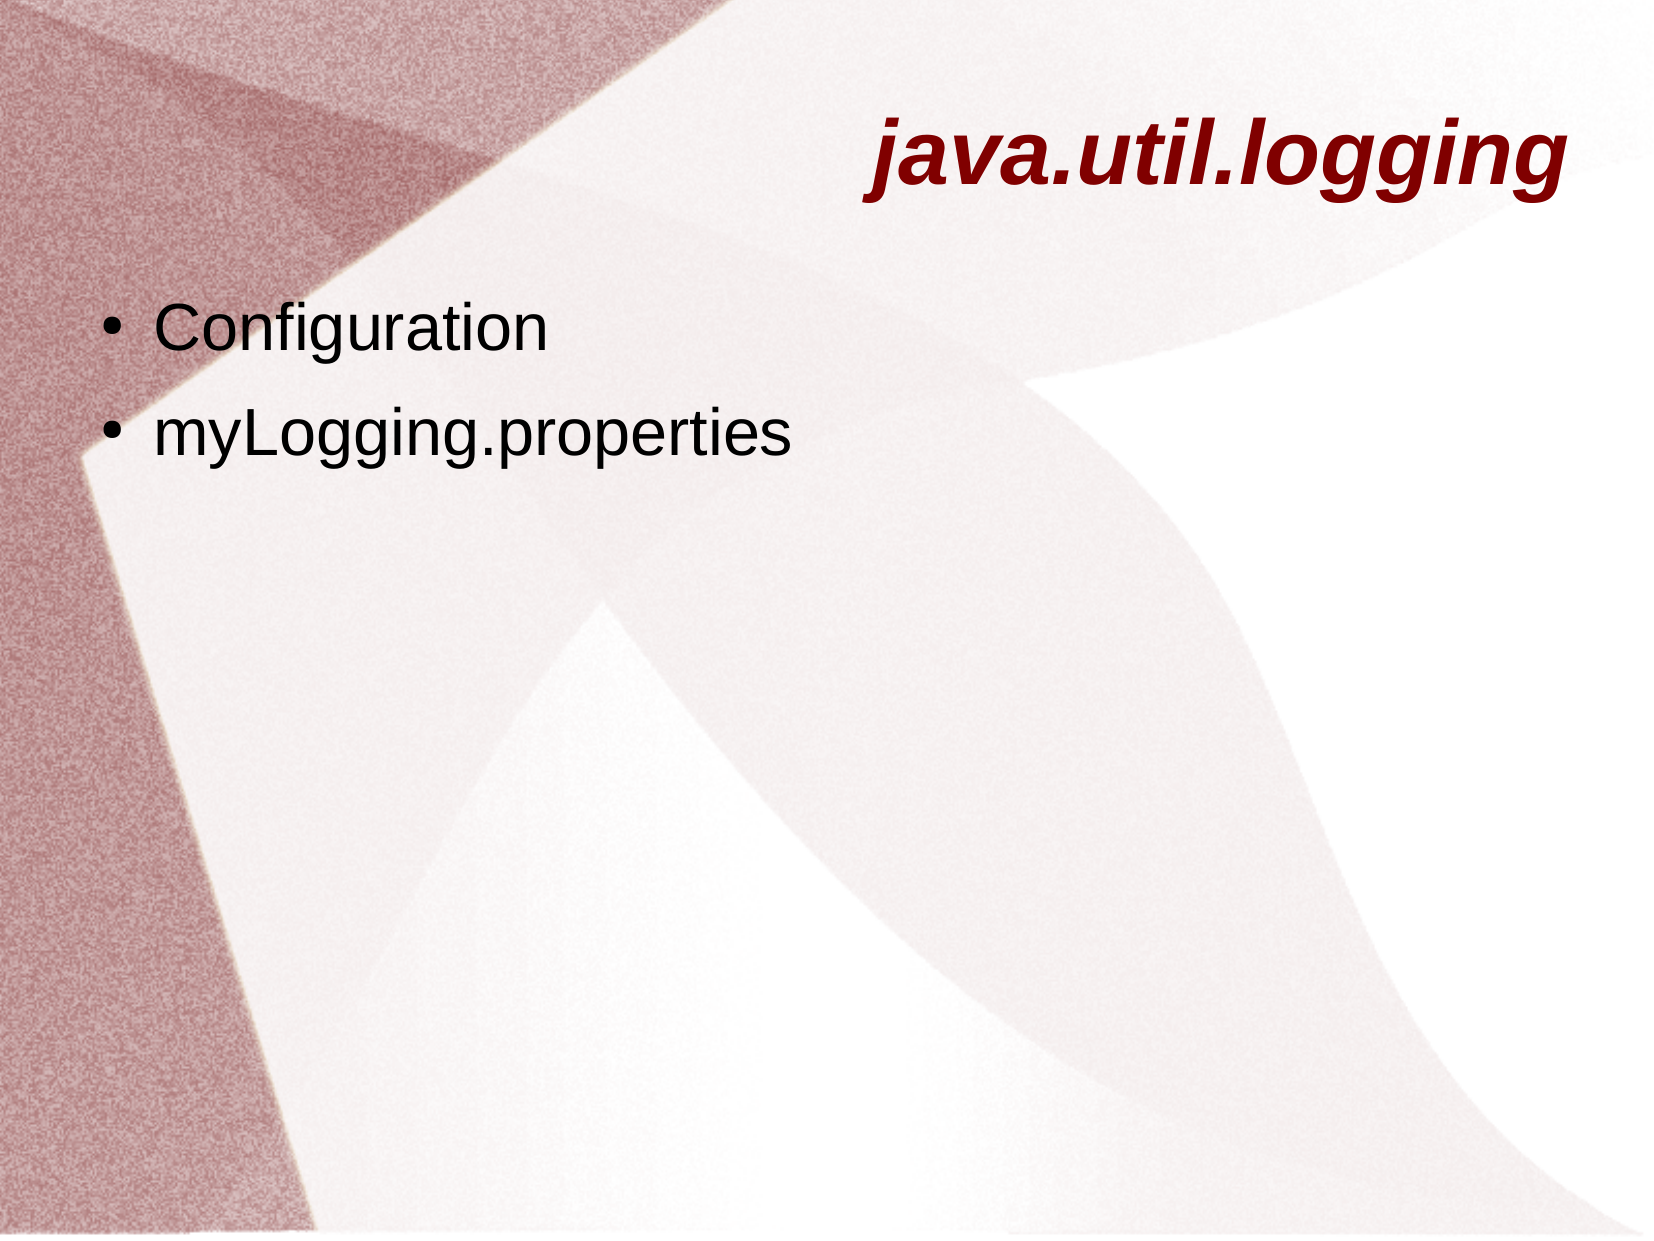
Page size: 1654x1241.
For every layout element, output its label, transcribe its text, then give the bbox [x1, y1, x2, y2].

title java.util.logging [82, 101, 1571, 205]
list Configuration myLogging.properties [82, 290, 1571, 1109]
picture [0, 0, 1654, 1241]
